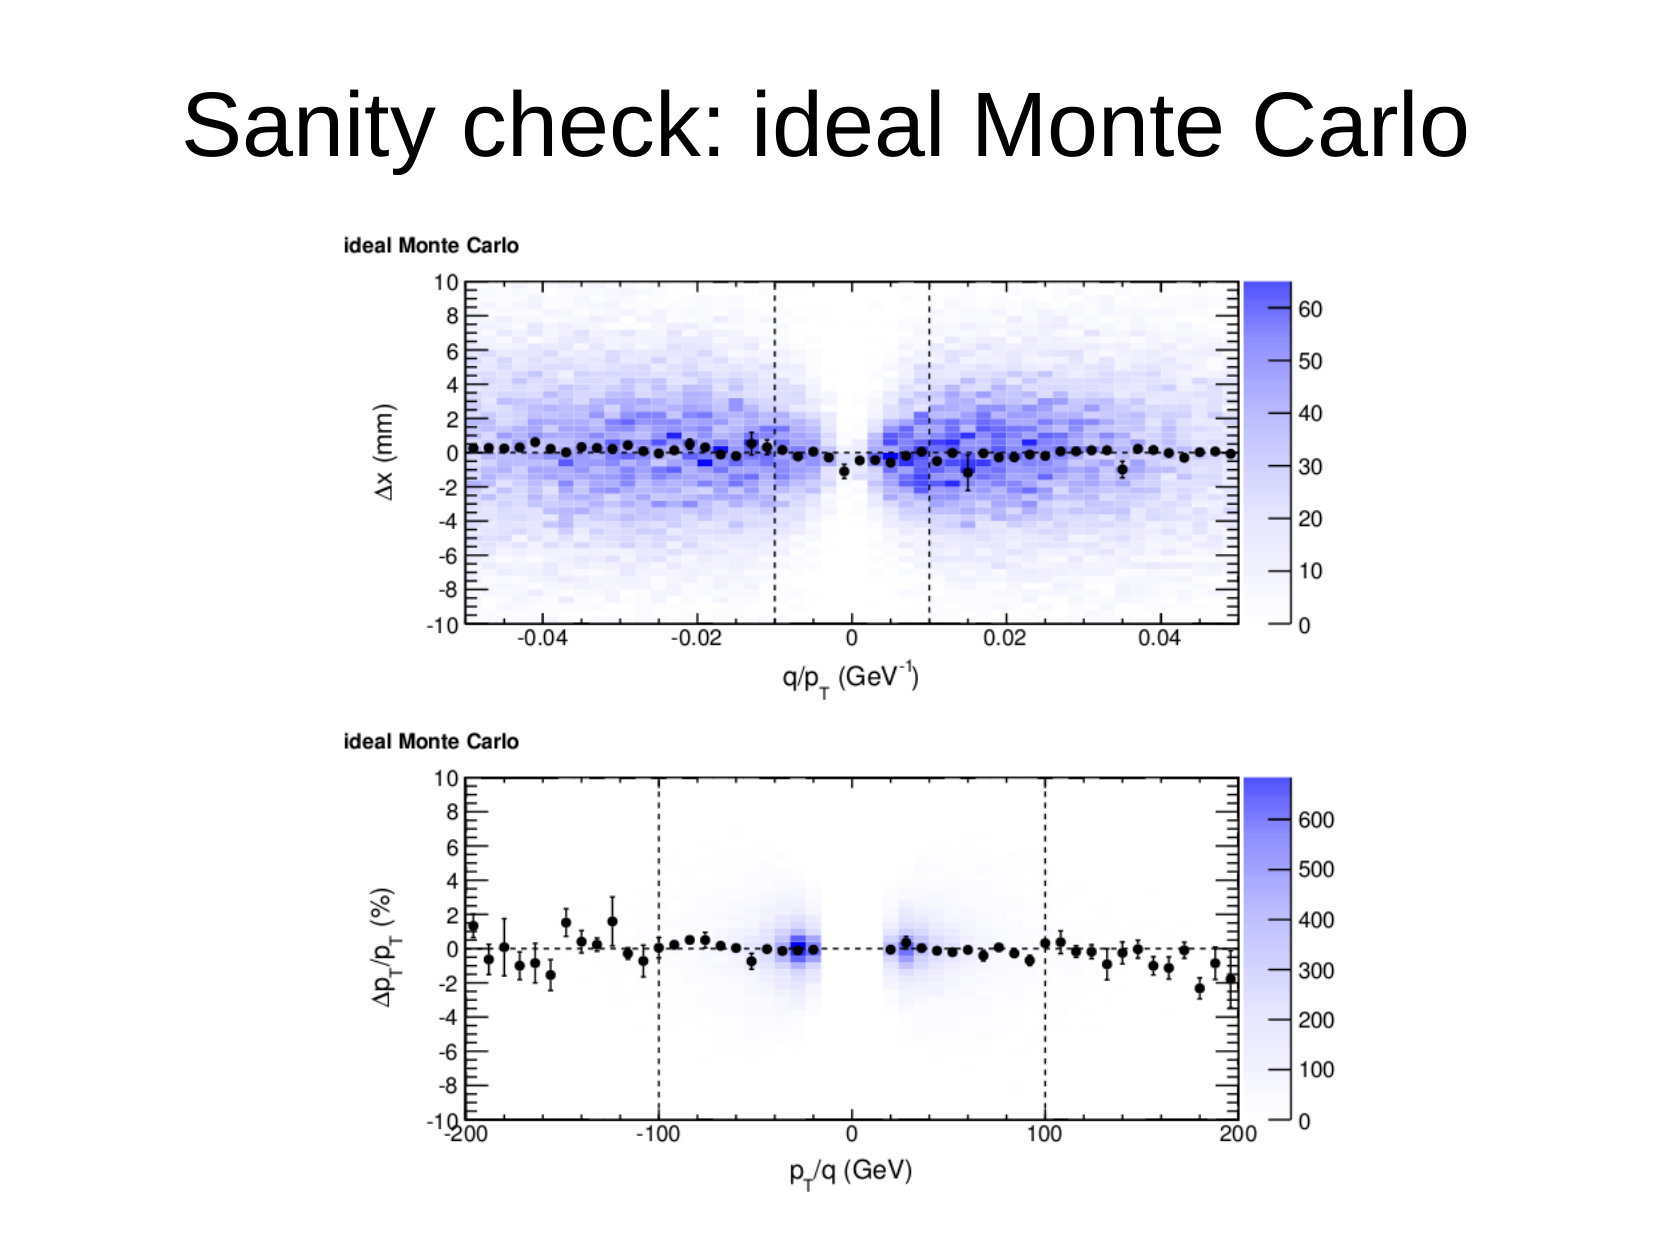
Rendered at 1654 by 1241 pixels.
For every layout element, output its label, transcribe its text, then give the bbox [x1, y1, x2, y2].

text_box [309, 230, 1360, 704]
picture [309, 726, 1360, 1201]
text_box Sanity check: ideal Monte Carlo [82, 14, 1571, 222]
